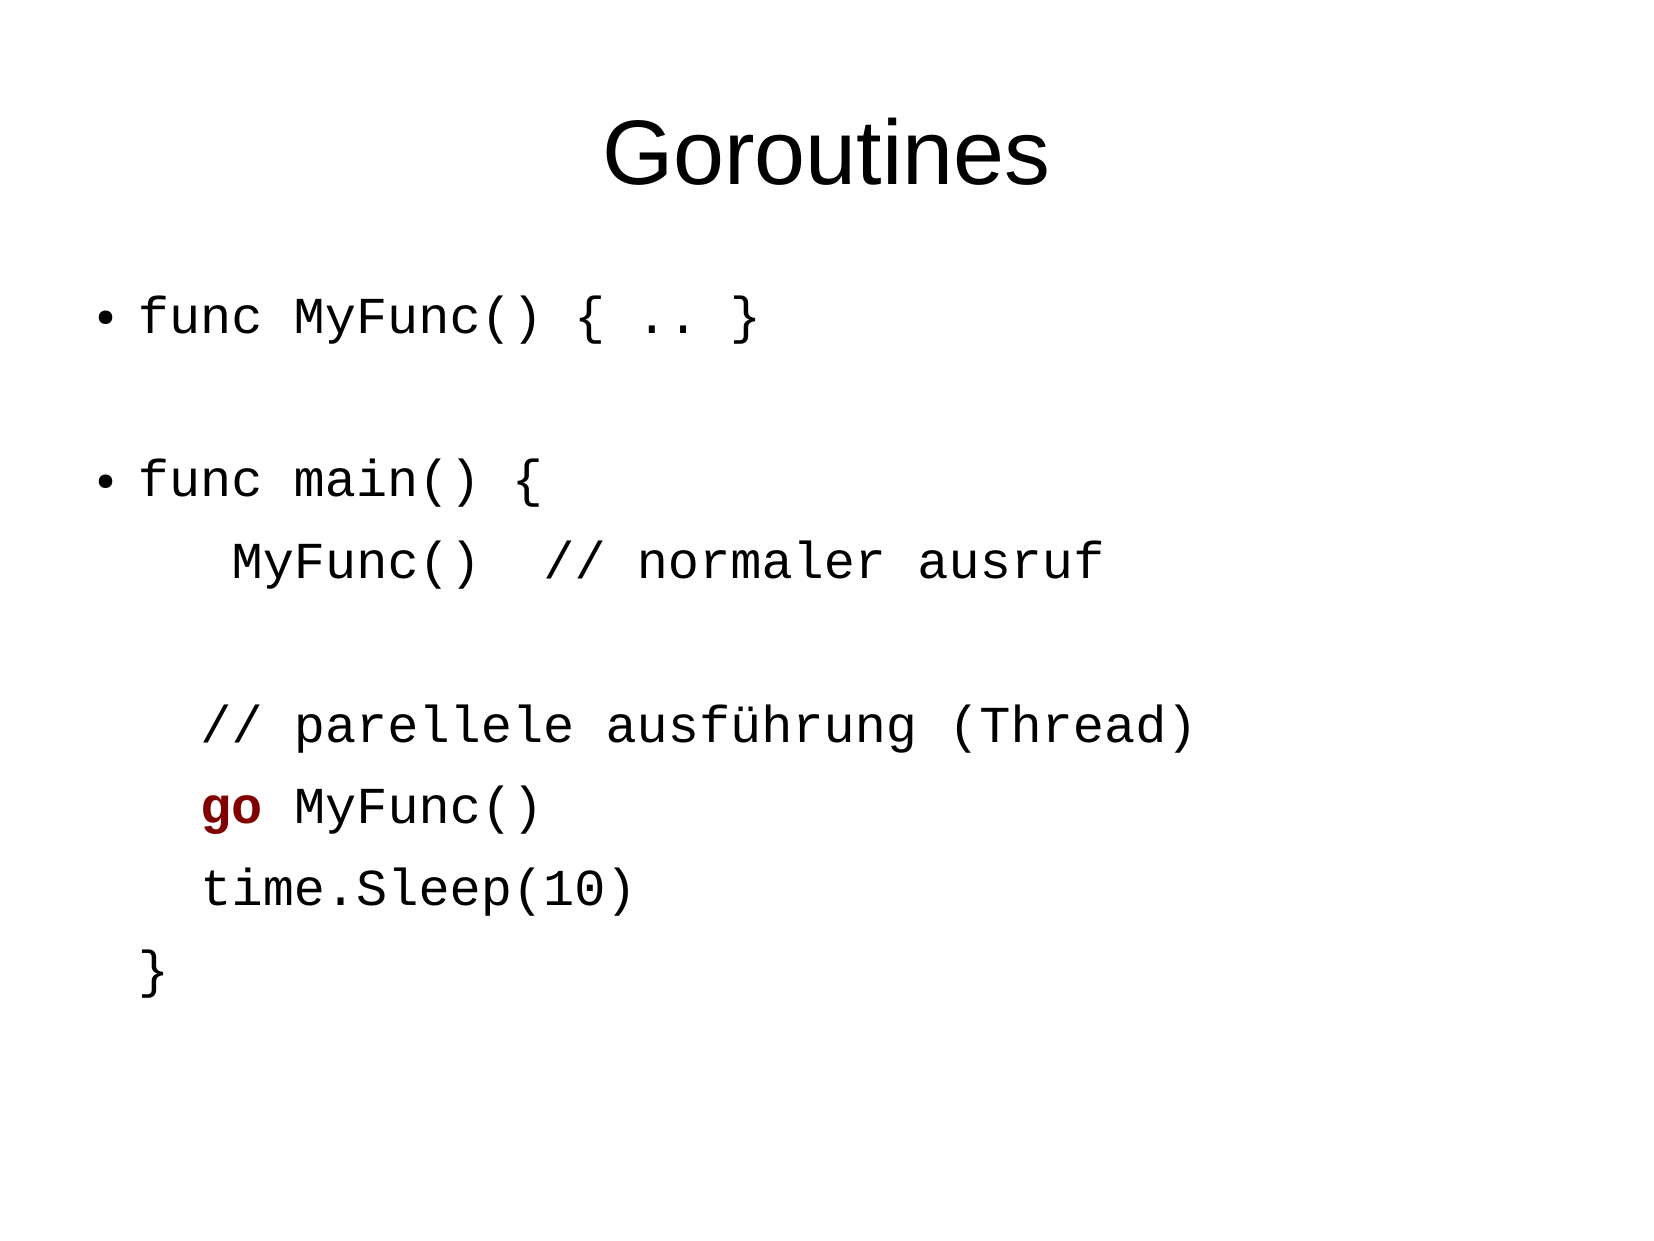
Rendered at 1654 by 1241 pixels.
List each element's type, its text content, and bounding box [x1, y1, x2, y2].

list func MyFunc() { .. } func main() { MyFunc() // normaler ausruf // parellele ausführung (Thread) go MyFunc() time.Sleep(10) } [82, 290, 1538, 1010]
title Goroutines [82, 49, 1571, 257]
